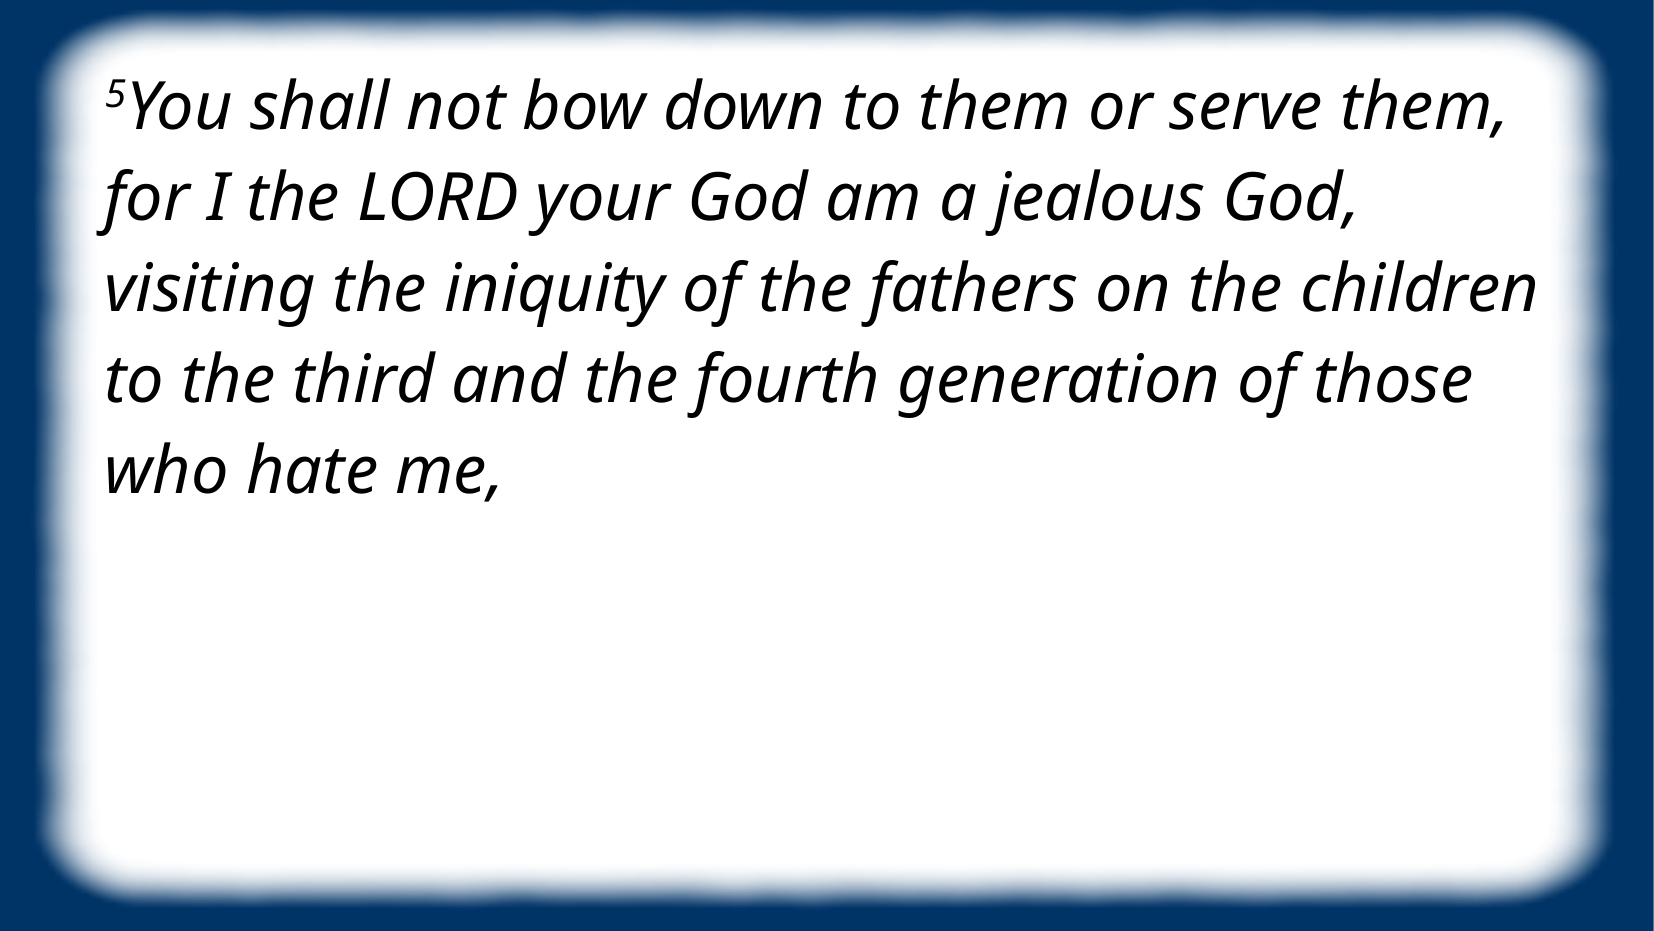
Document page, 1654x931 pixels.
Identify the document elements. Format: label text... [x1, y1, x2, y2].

text_box 5You shall not bow down to them or serve them, for I the LORD your God am a jealous God, visiting the iniquity of the fathers on the children to the third and the fourth generation of those who hate me, [90, 51, 1576, 511]
picture [0, 0, 1654, 931]
